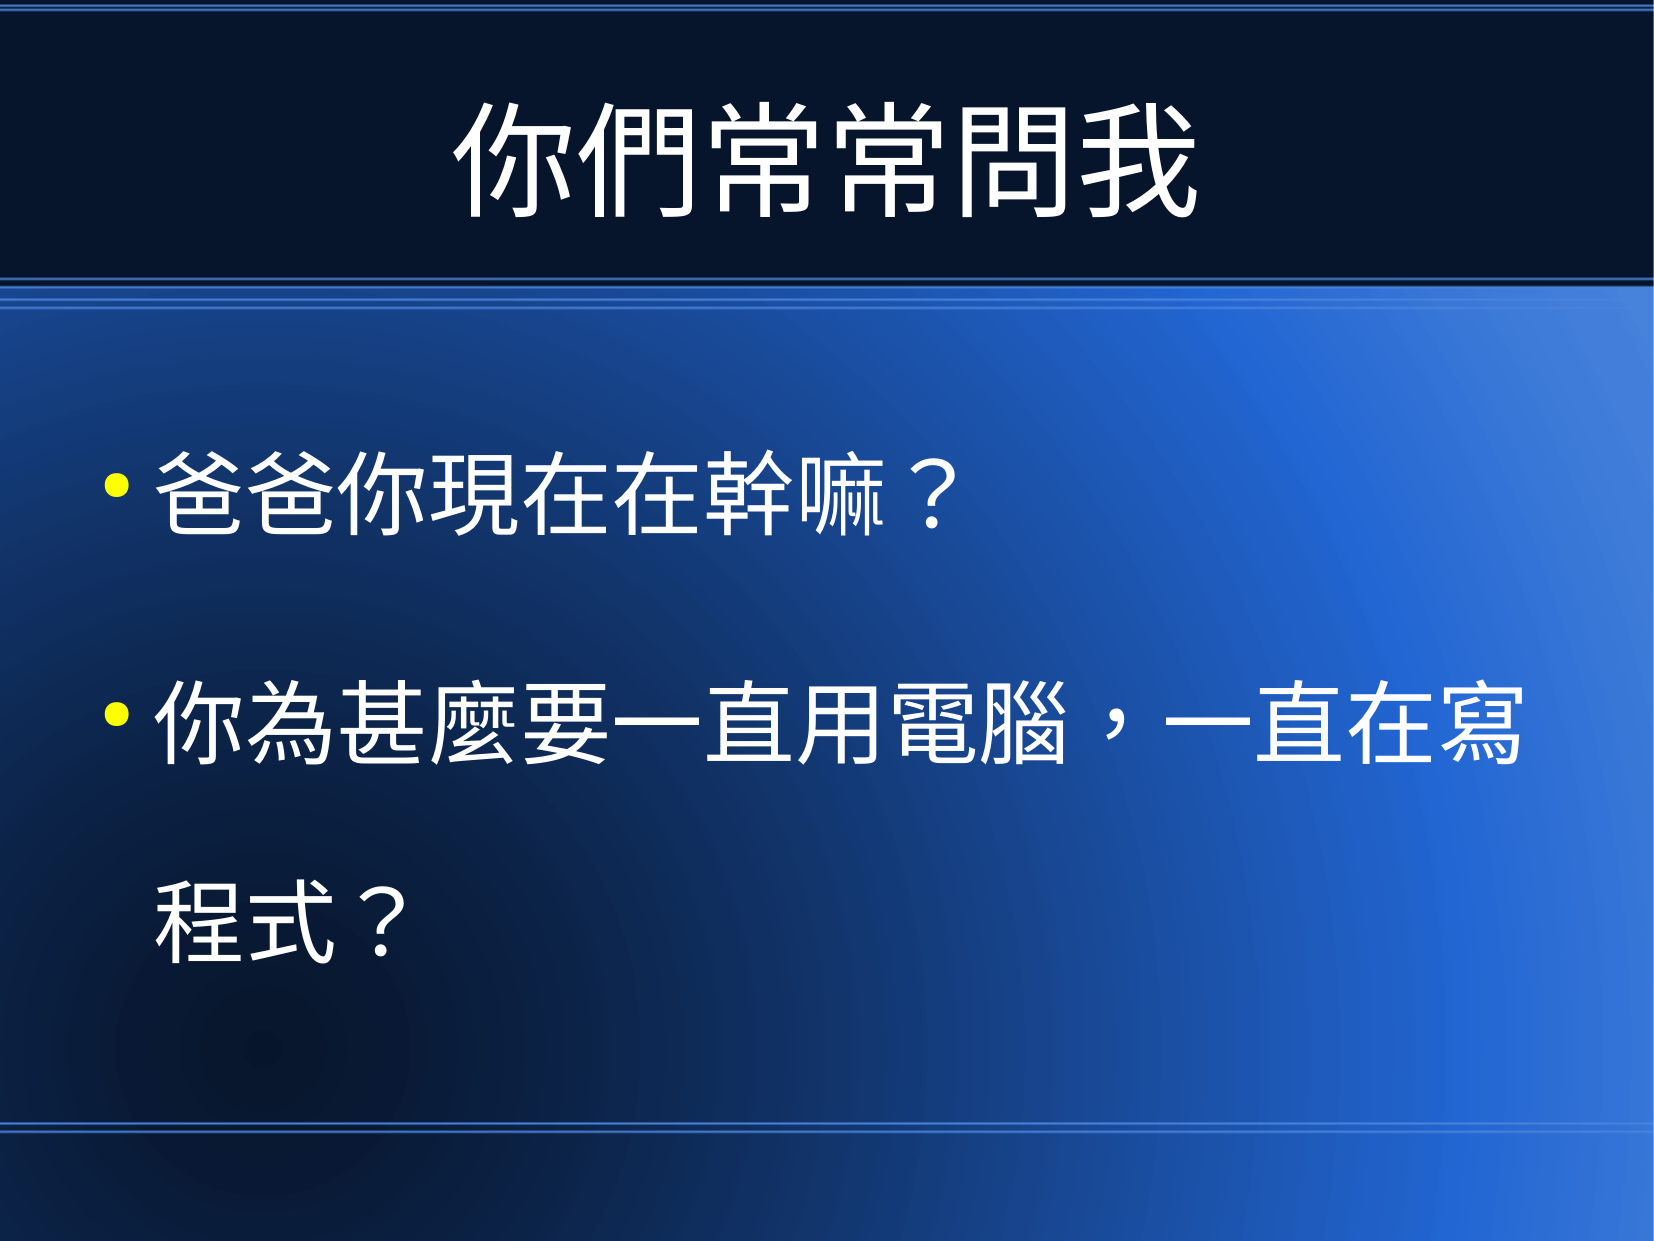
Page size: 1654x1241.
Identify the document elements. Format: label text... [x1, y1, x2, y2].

title 你們常常問我 [82, 49, 1571, 257]
list 爸爸你現在在幹嘛？ 你為甚麼要一直用電腦，一直在寫程式？ [82, 355, 1571, 1241]
picture [0, 0, 1654, 1241]
